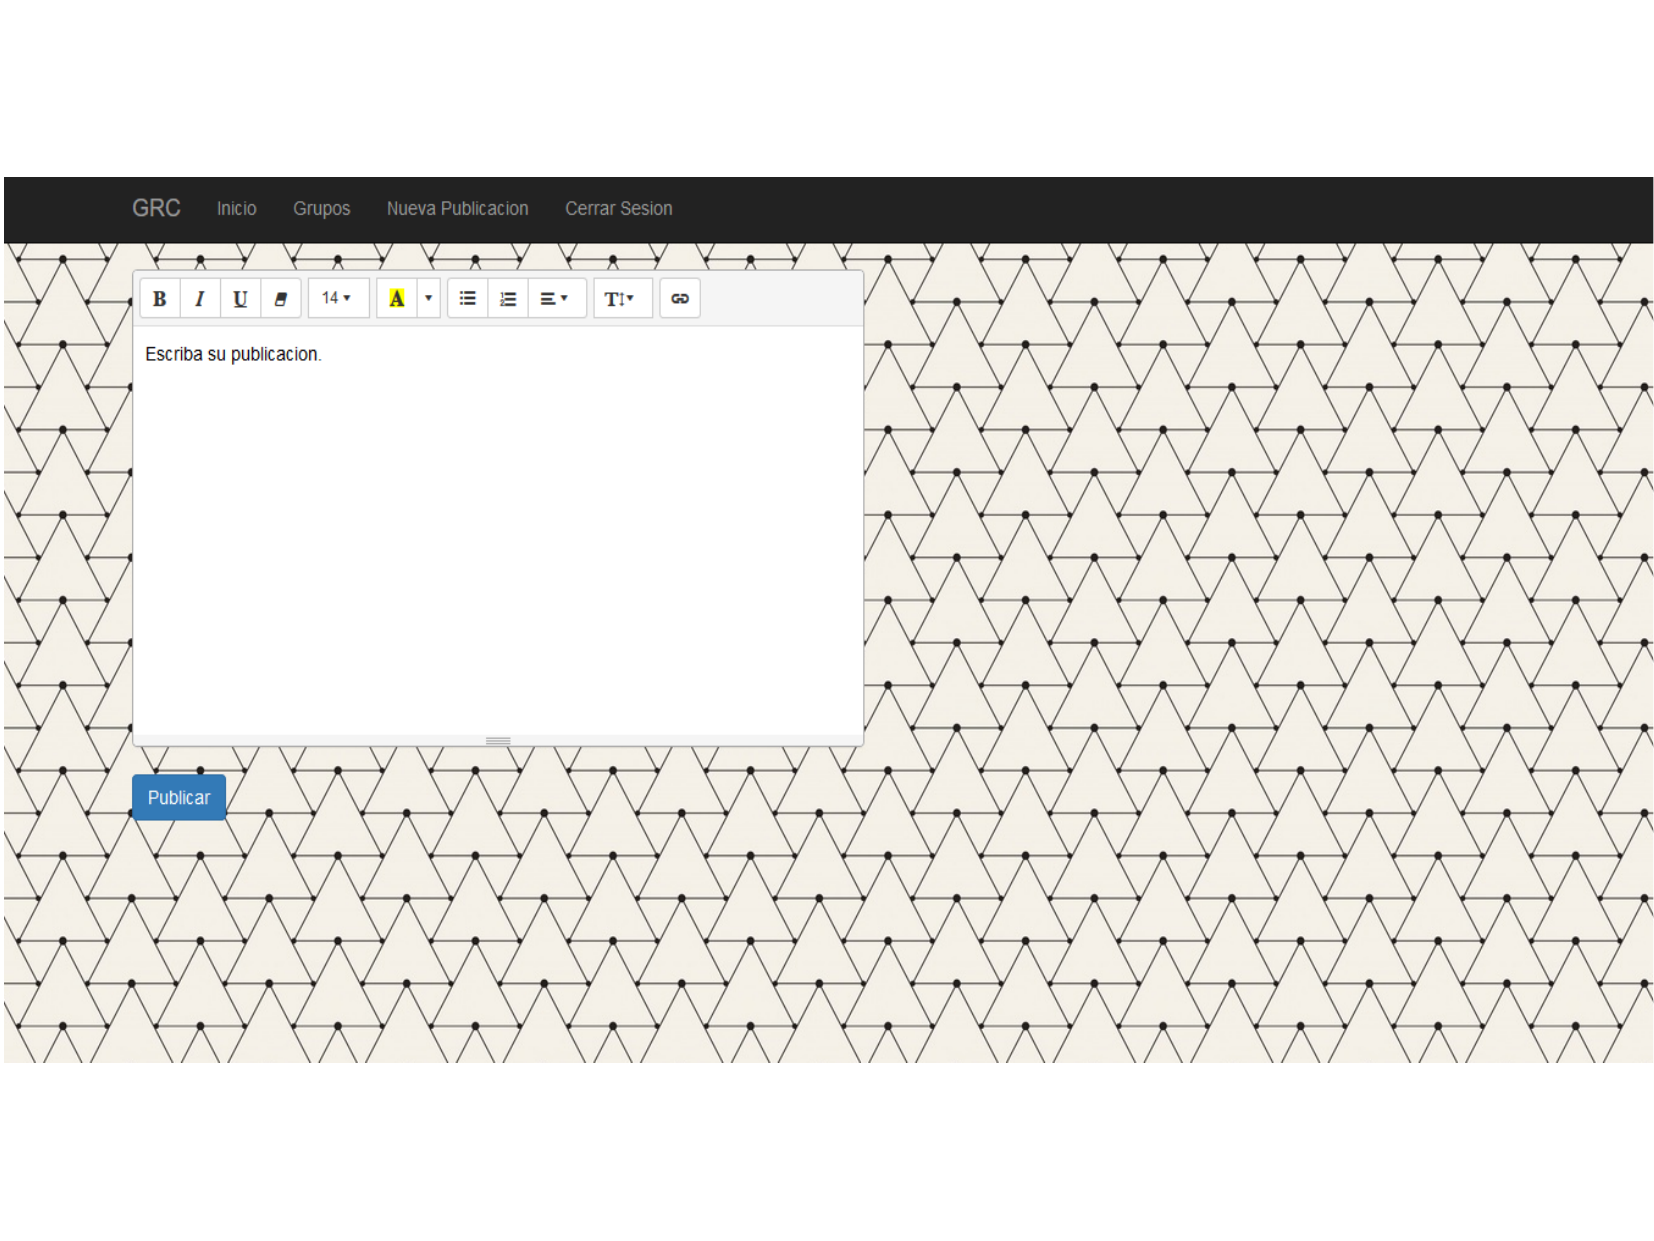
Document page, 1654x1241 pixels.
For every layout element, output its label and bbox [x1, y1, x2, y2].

picture [4, 177, 1654, 1063]
